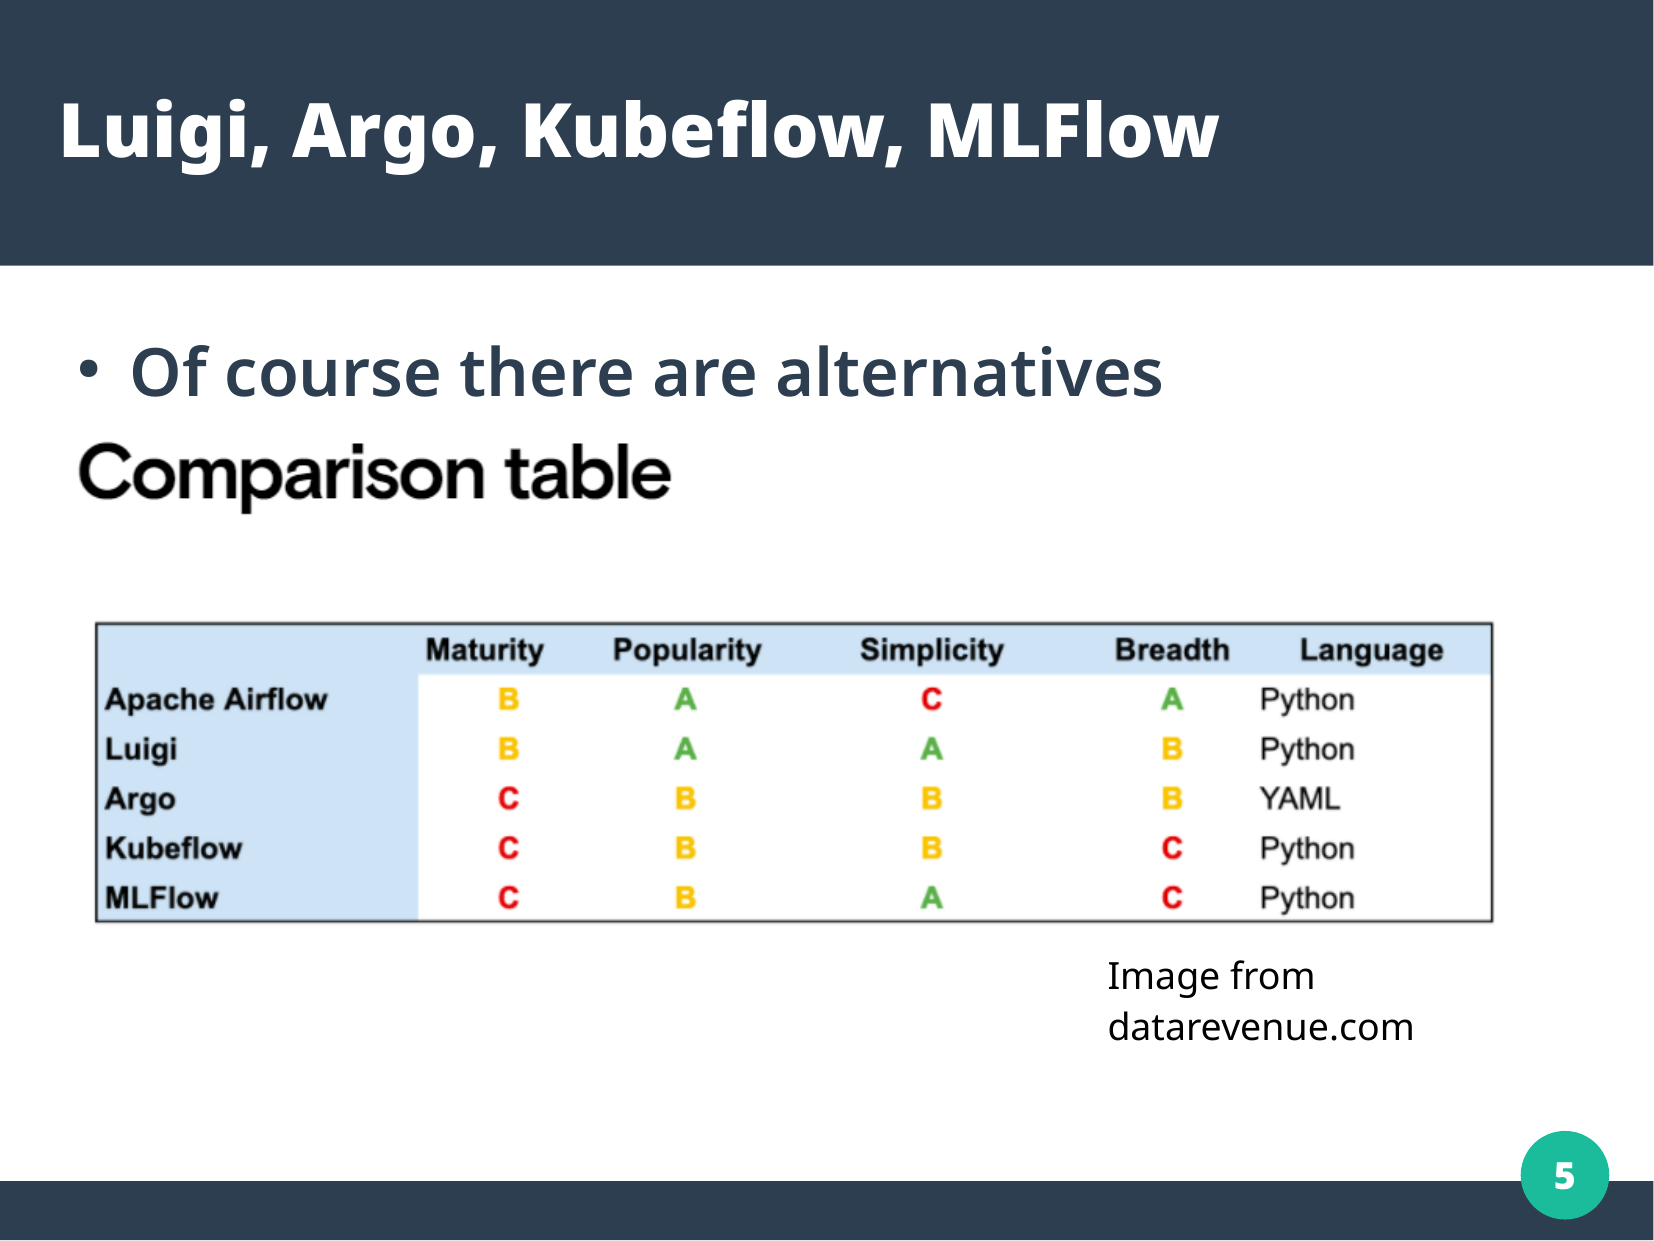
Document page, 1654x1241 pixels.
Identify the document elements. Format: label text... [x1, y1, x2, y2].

title Luigi, Argo, Kubeflow, MLFlow [59, 49, 1595, 207]
picture [0, 425, 1621, 954]
list Of course there are alternatives [59, 954, 1595, 1152]
list Of course there are alternatives [59, 324, 1595, 425]
text_box Image from datarevenue.com [1092, 941, 1583, 1004]
